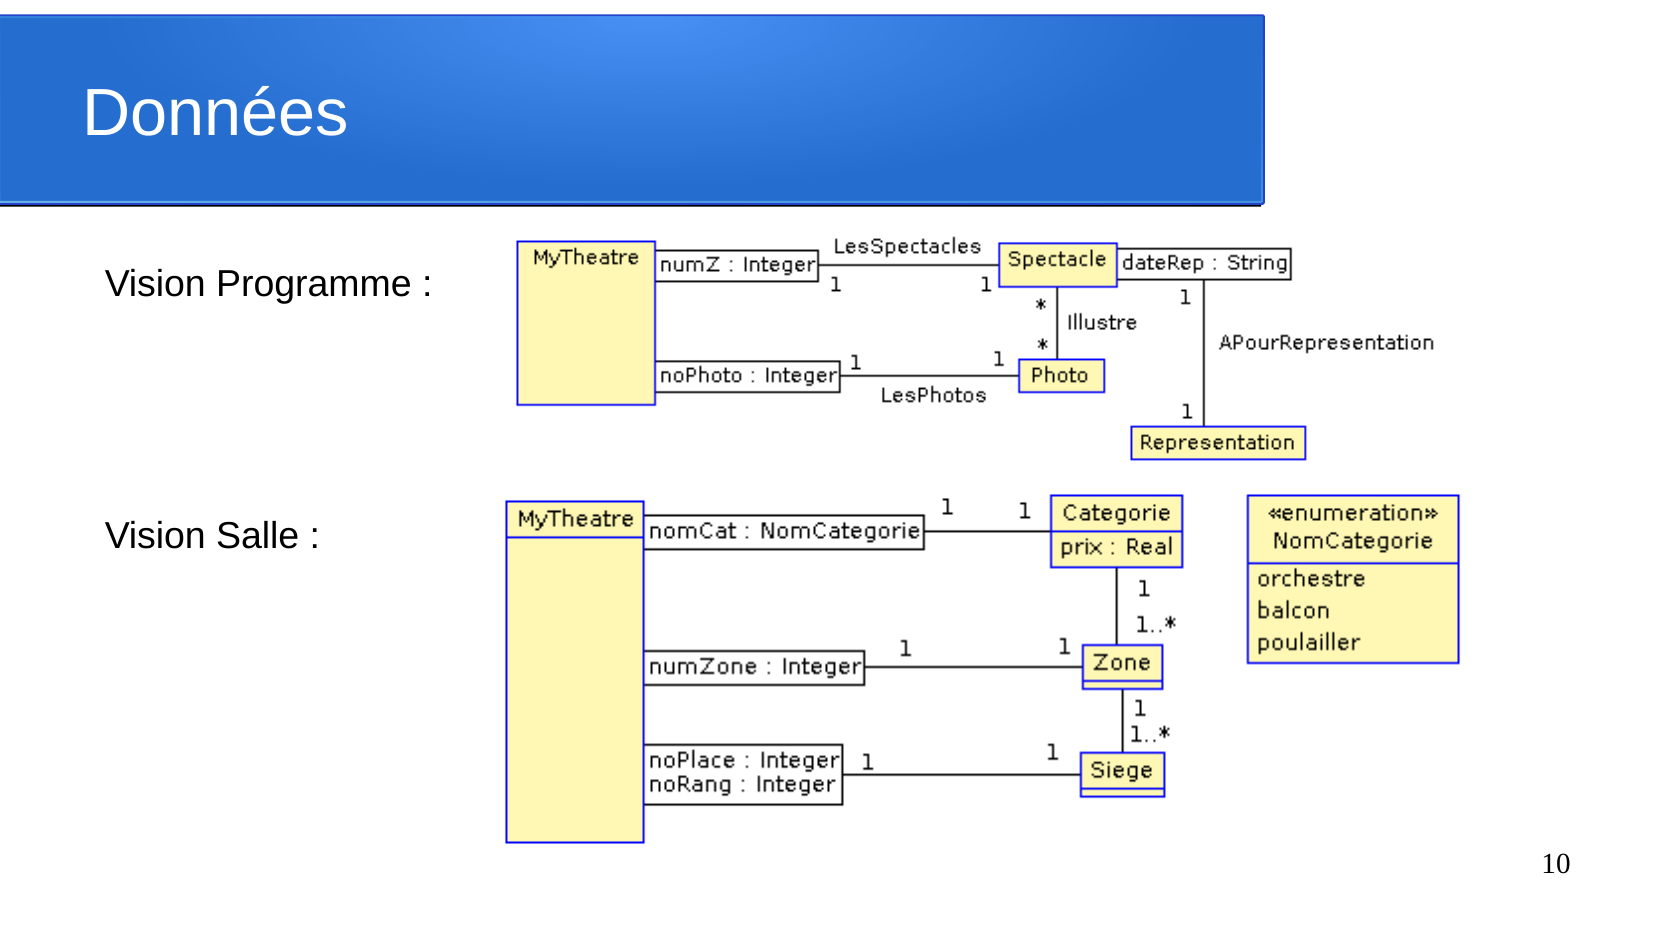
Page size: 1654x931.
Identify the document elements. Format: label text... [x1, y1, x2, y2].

title Données [82, 35, 1235, 189]
picture [498, 489, 1468, 852]
picture [497, 221, 1466, 477]
text_box Vision Programme : Vision Salle : [90, 255, 481, 564]
